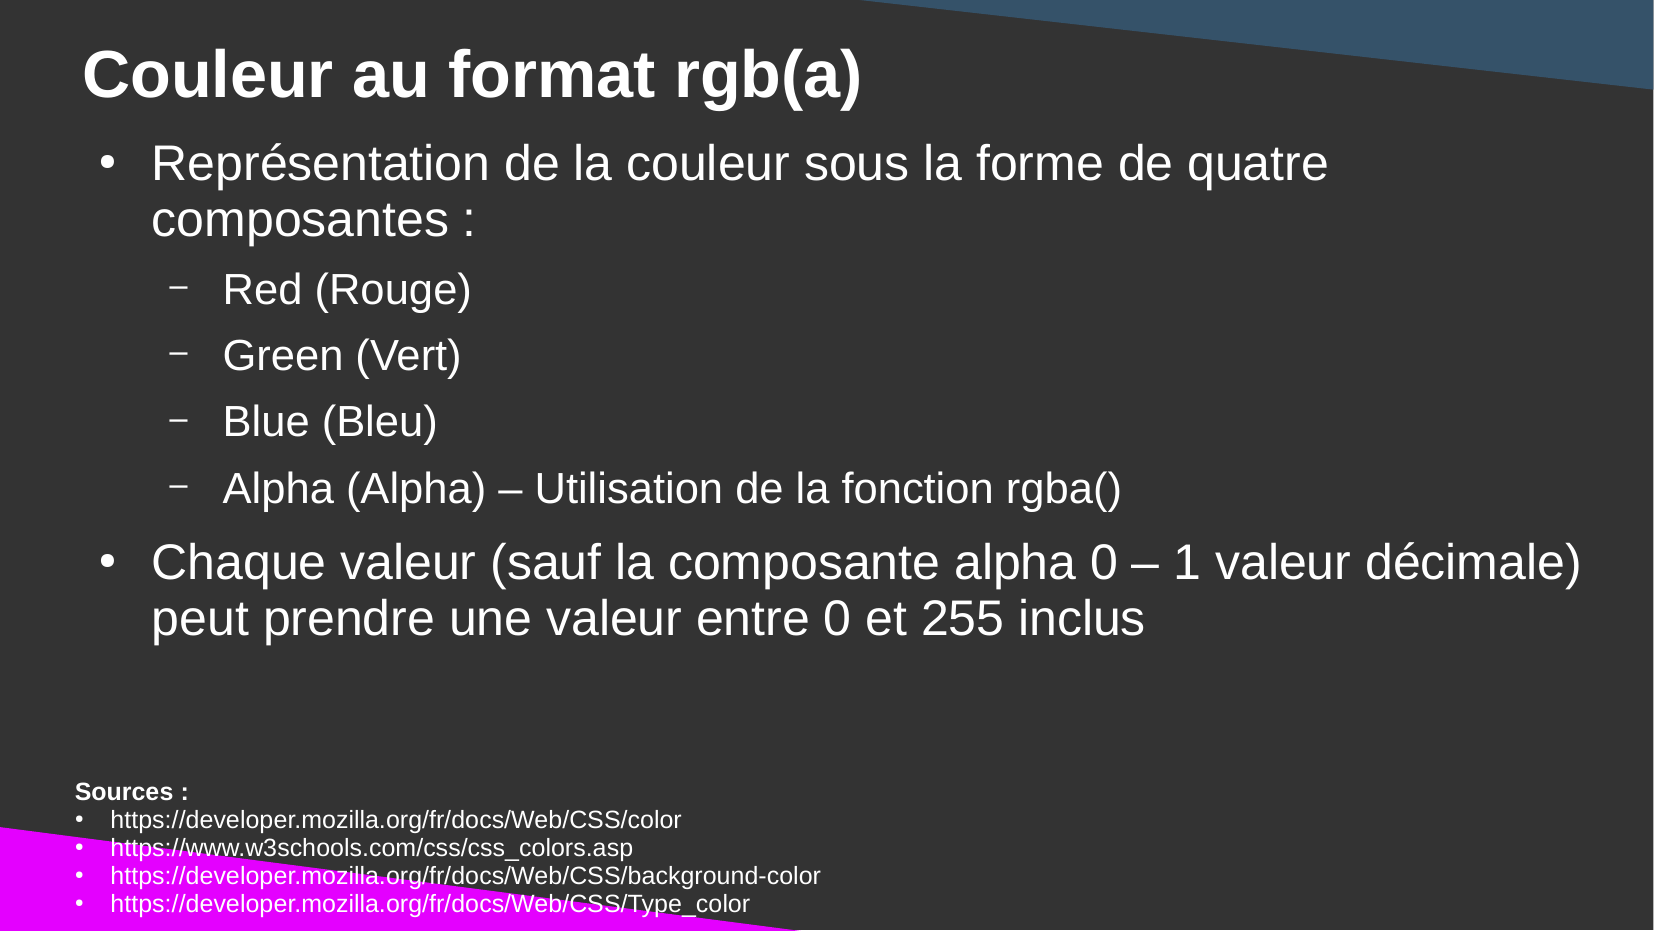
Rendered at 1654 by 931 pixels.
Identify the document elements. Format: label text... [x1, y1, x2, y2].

list Représentation de la couleur sous la forme de quatre composantes : Red (Rouge) Green (Vert) Blue (Bleu) Alpha (Alpha) – Utilisation de la fonction rgba() Chaque valeur (sauf la composante alpha 0 – 1 valeur décimale) peut prendre une valeur entre 0 et 255 inclus [80, 135, 1605, 674]
text_box Sources : https://developer.mozilla.org/fr/docs/Web/CSS/color https://www.w3schools.com/css/css_colors.asp https://developer.mozilla.org/fr/docs/Web/CSS/background-color https://developer.mozilla.org/fr/docs/Web/CSS/Type_color [60, 770, 1546, 926]
text_box [0, 827, 801, 931]
title Couleur au format rgb(a) [82, 37, 1571, 122]
text_box [859, 0, 1654, 90]
